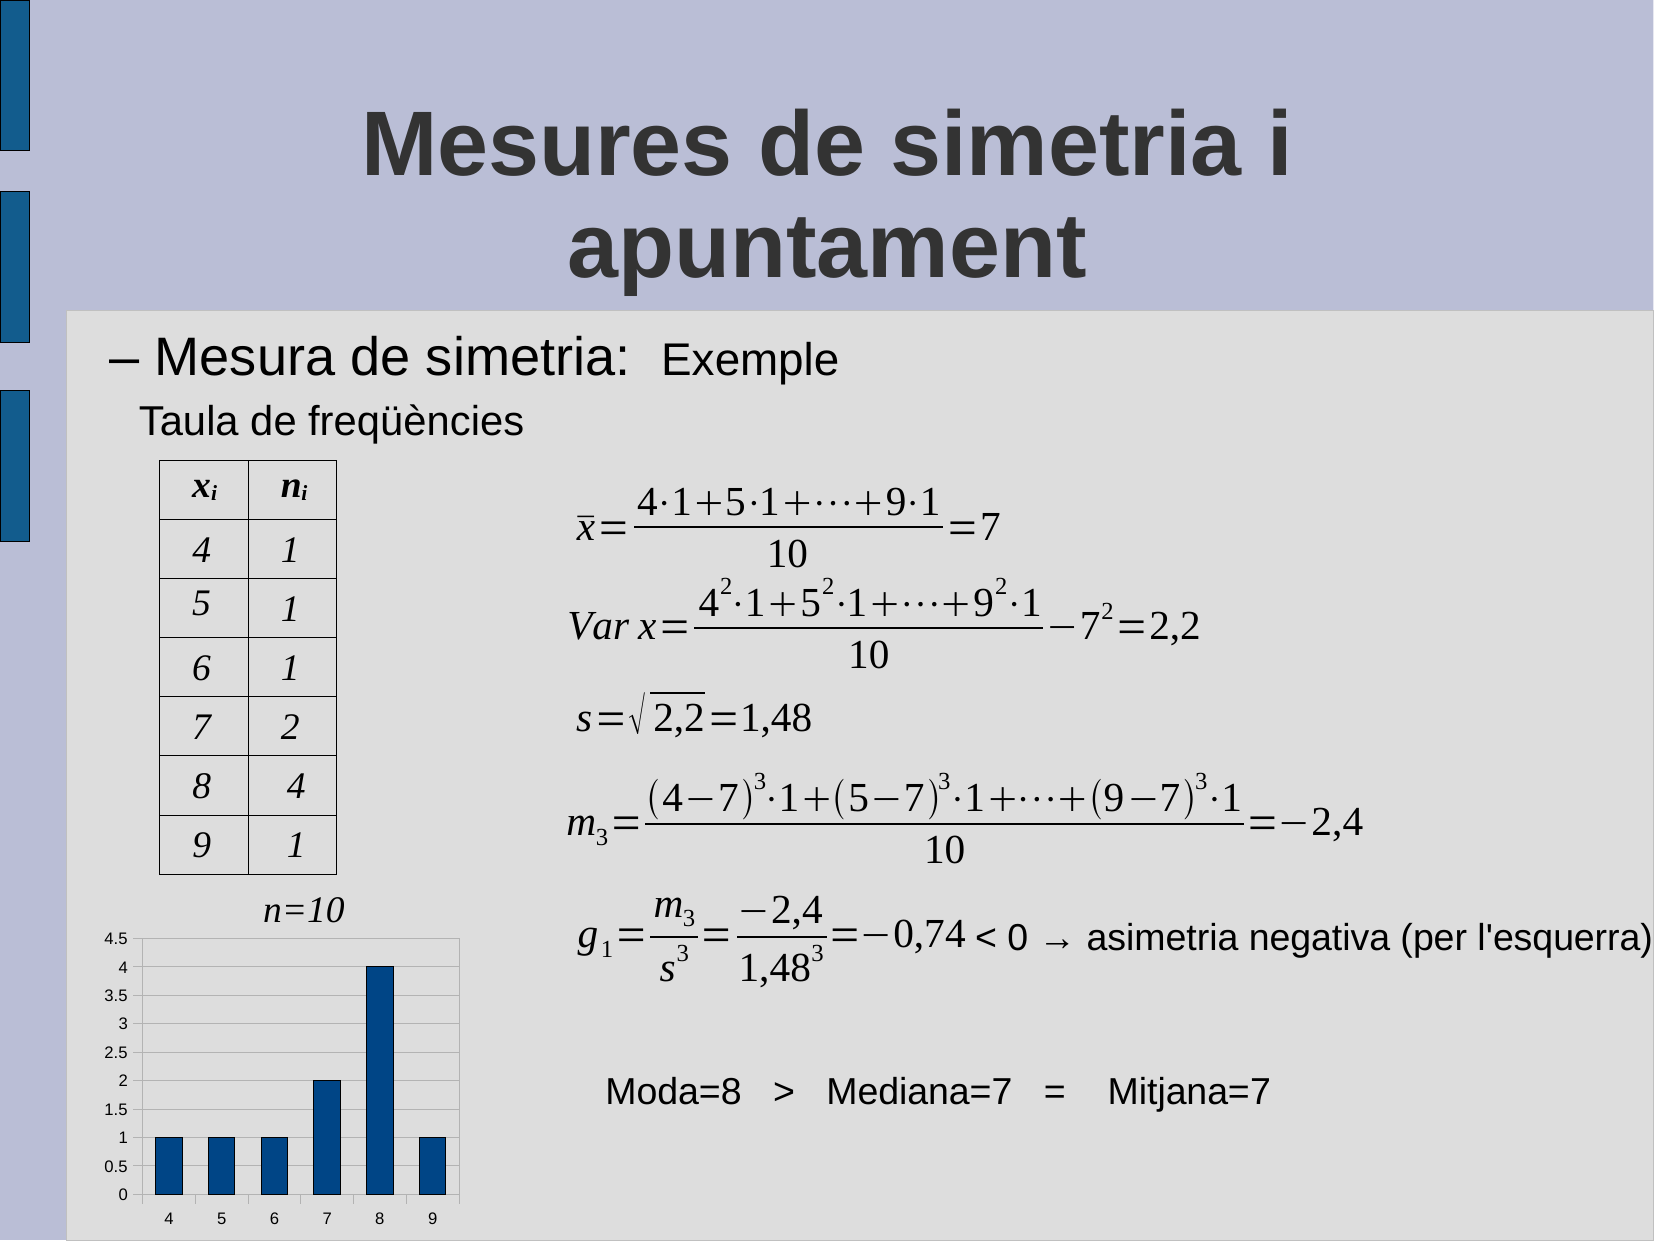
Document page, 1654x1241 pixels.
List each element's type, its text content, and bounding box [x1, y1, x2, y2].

text_box 1 [272, 816, 351, 875]
text_box – Mesura de simetria: Exemple [94, 318, 1625, 395]
text_box 9 [249, 816, 256, 874]
text_box xi [177, 456, 256, 521]
text_box 1 [266, 580, 336, 637]
text_box 9 [177, 816, 248, 875]
text_box 6 [249, 639, 256, 696]
text_box 2 [266, 698, 345, 756]
text_box 4 [177, 521, 256, 579]
text_box 6 [177, 639, 248, 697]
chart [568, 879, 972, 992]
chart [558, 767, 1370, 874]
text_box ni [266, 456, 345, 526]
text_box 1 [337, 580, 345, 638]
text_box < 0 → asimetria negativa (per l'esquerra) [960, 909, 1654, 967]
chart [568, 690, 820, 742]
text_box n=10 [248, 881, 384, 922]
chart [561, 478, 1208, 678]
text_box 7 [177, 698, 248, 756]
text_box 1 [265, 521, 345, 579]
text_box Taula de freqüències [124, 389, 638, 452]
text_box ni [266, 461, 336, 519]
chart [97, 922, 467, 1235]
title Mesures de simetria i apuntament [121, 91, 1534, 299]
text_box Moda=8 > Mediana=7 = Mitjana=7 [590, 1062, 1329, 1120]
text_box xi [249, 461, 256, 519]
text_box 8 [177, 757, 248, 815]
text_box 1 [266, 639, 345, 697]
text_box 5 [249, 579, 256, 632]
text_box 4 [272, 757, 351, 815]
text_box 8 [249, 757, 256, 815]
text_box 7 [249, 698, 256, 755]
text_box 5 [177, 579, 248, 632]
